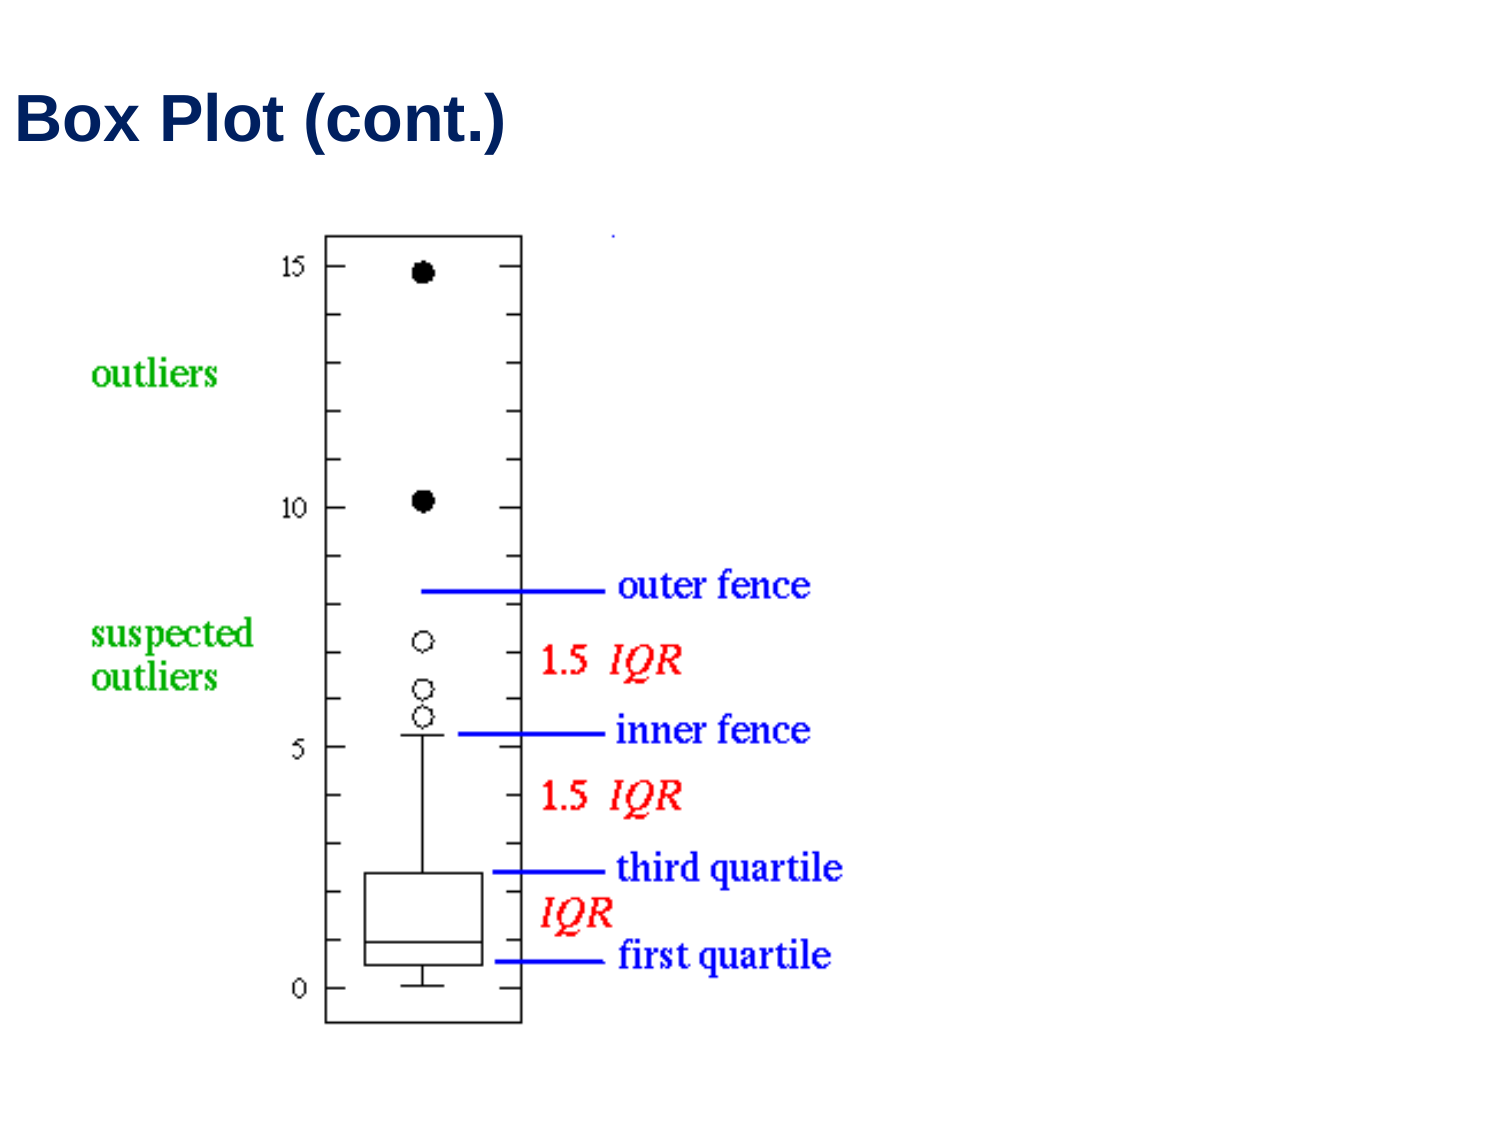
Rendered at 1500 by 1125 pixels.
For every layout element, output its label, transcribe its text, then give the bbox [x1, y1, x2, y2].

title Box Plot (cont.) [0, 24, 1058, 162]
picture [24, 199, 875, 1075]
